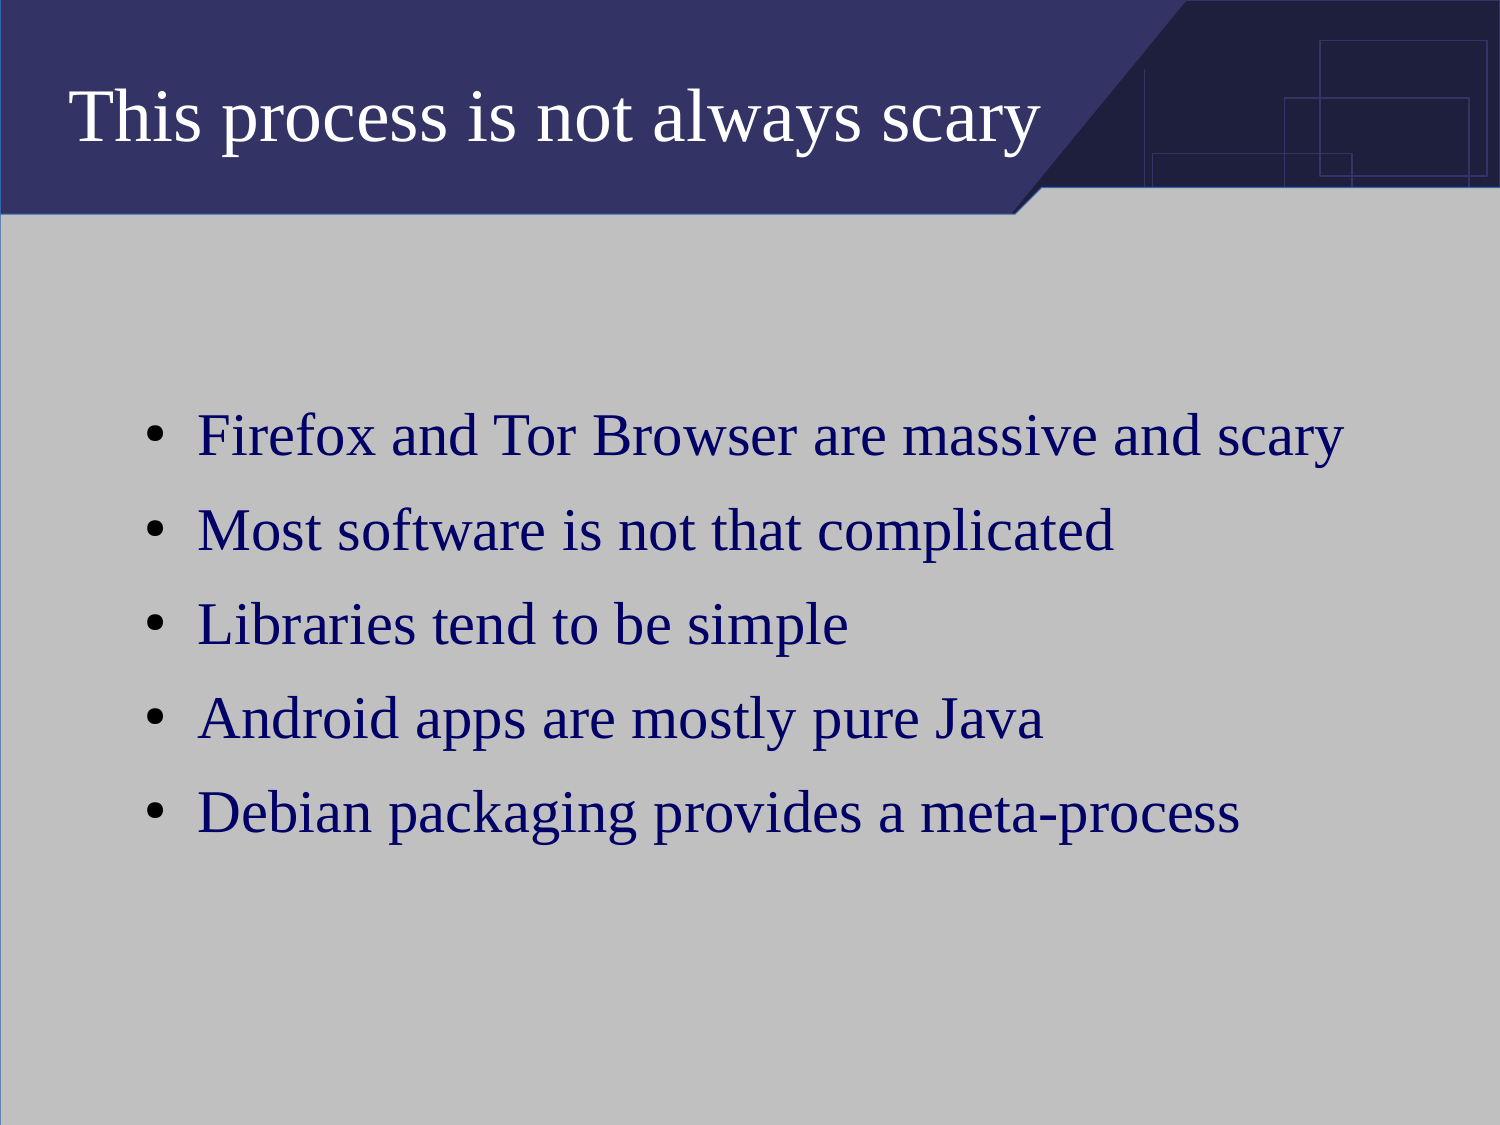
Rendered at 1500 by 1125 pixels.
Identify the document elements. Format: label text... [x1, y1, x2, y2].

text_box Firefox and Tor Browser are massive and scary Most software is not that complicated Libraries tend to be simple Android apps are mostly pure Java Debian packaging provides a meta-process [111, 299, 1393, 1009]
text_box This process is not always scary [53, 22, 1313, 211]
